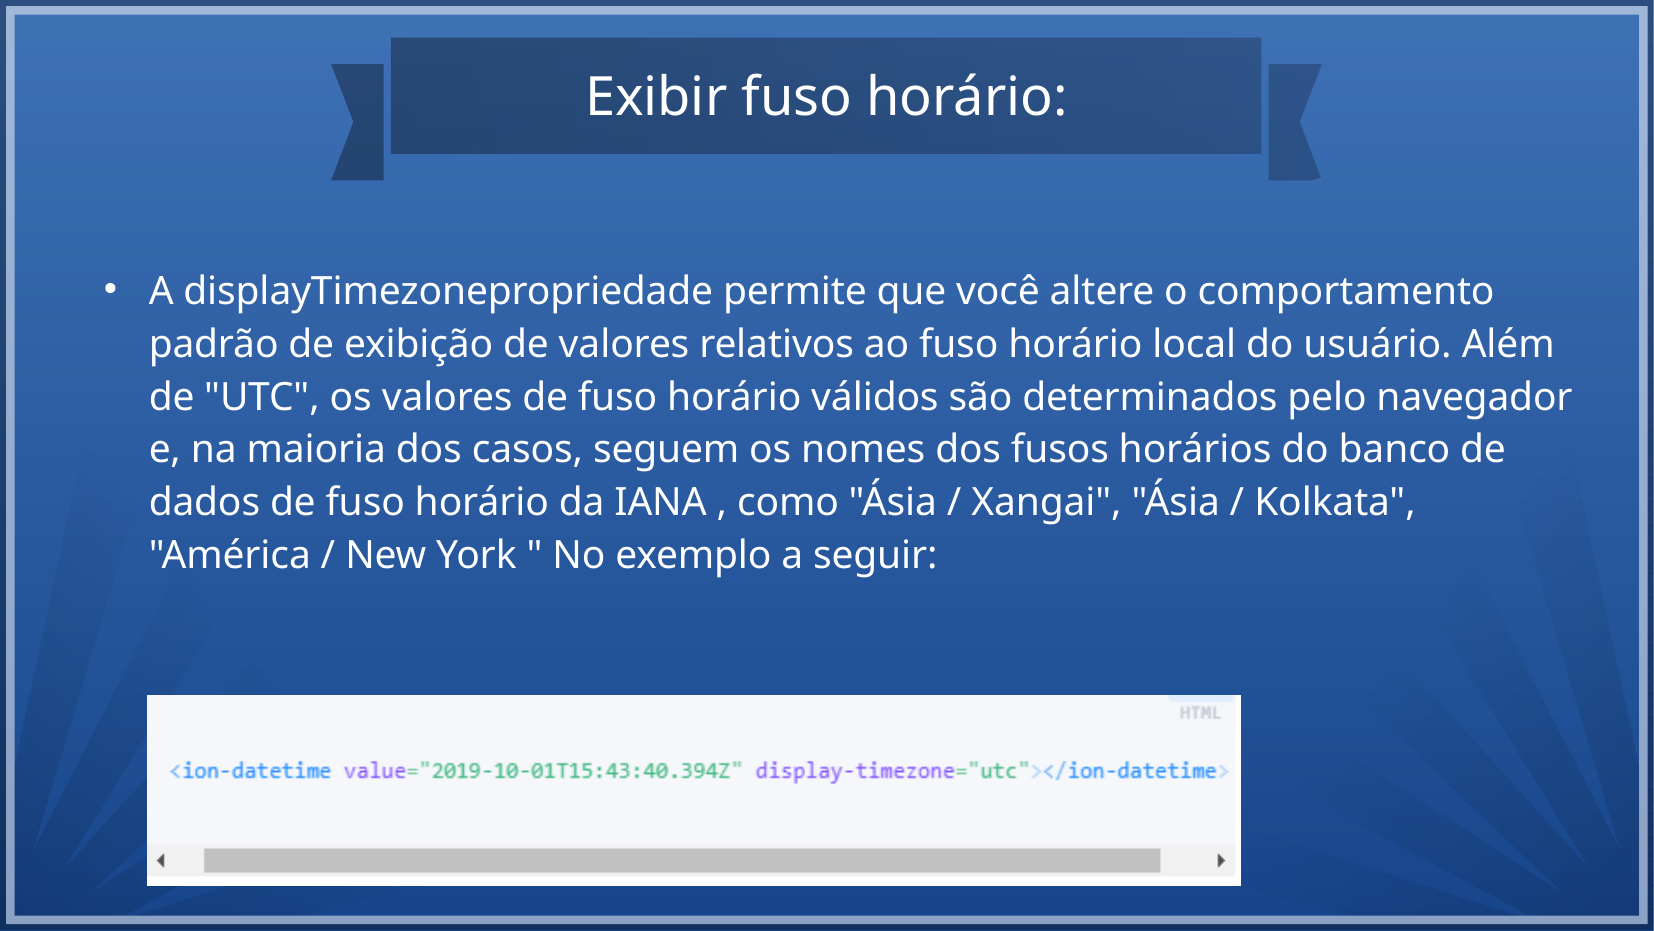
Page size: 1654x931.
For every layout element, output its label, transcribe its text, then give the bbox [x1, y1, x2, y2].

list A displayTimezonepropriedade permite que você altere o comportamento padrão de exibição de valores relativos ao fuso horário local do usuário. Além de "UTC", os valores de fuso horário válidos são determinados pelo navegador e, na maioria dos casos, seguem os nomes dos fusos horários do banco de dados de fuso horário da IANA , como "Ásia / Xangai", "Ásia / Kolkata", "América / New York " No exemplo a seguir: [88, 262, 1577, 621]
title Exibir fuso horário: [389, 35, 1264, 154]
picture [147, 695, 1241, 886]
